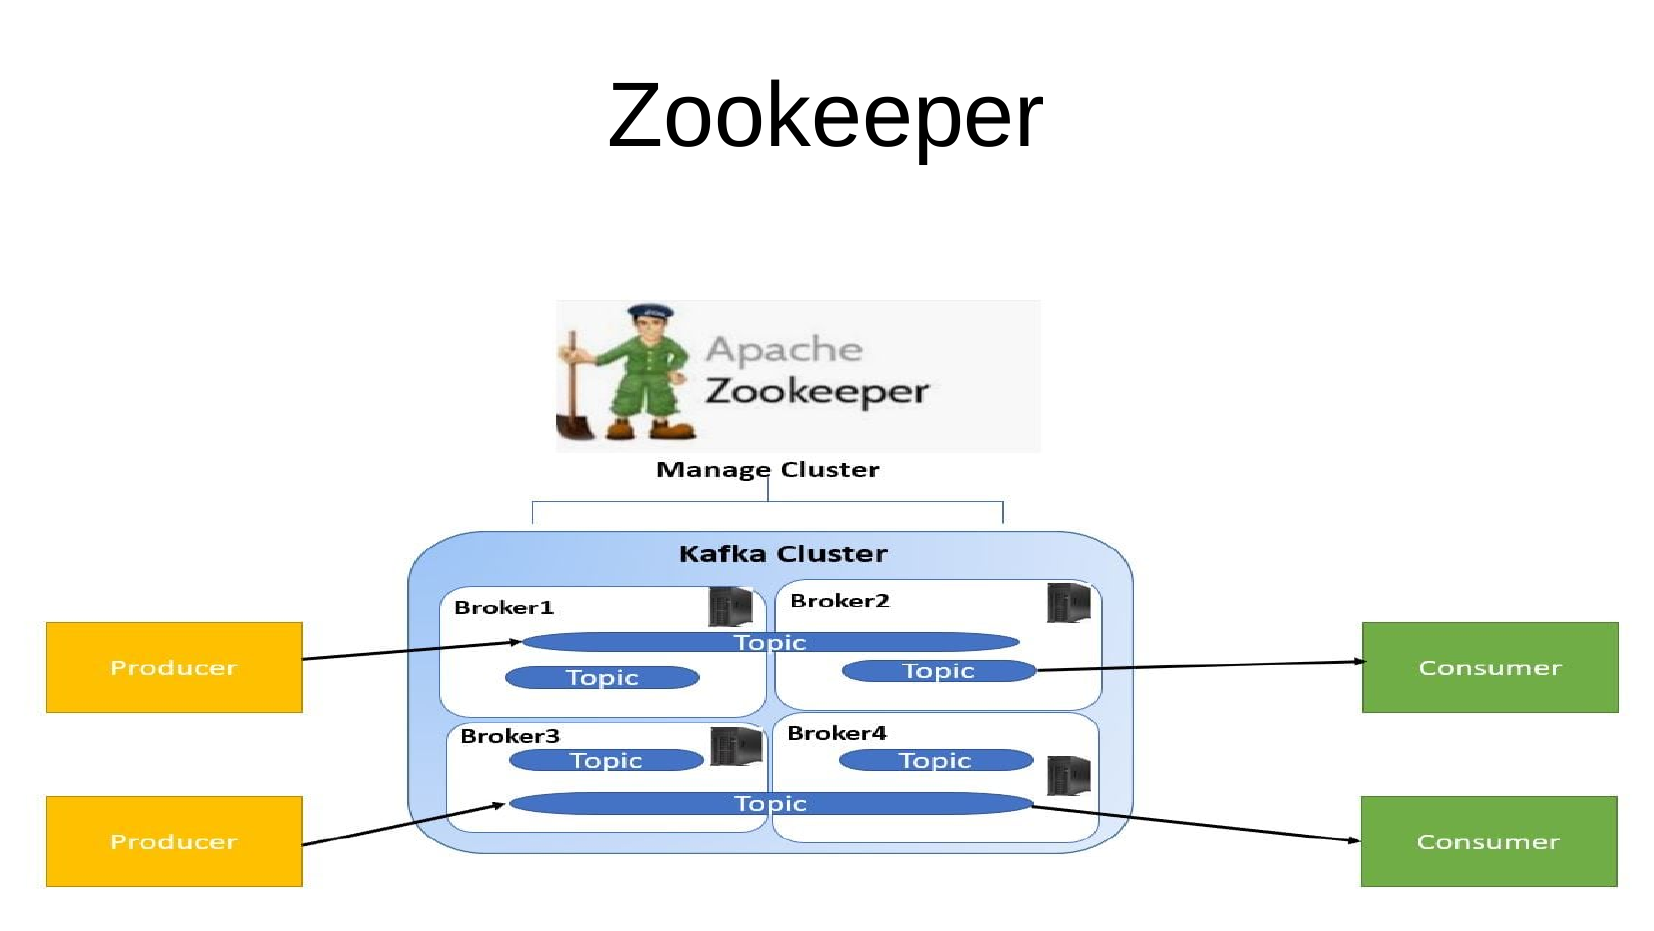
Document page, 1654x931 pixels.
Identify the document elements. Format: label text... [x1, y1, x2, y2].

picture [2, 259, 1651, 897]
title Zookeeper [82, 37, 1571, 193]
